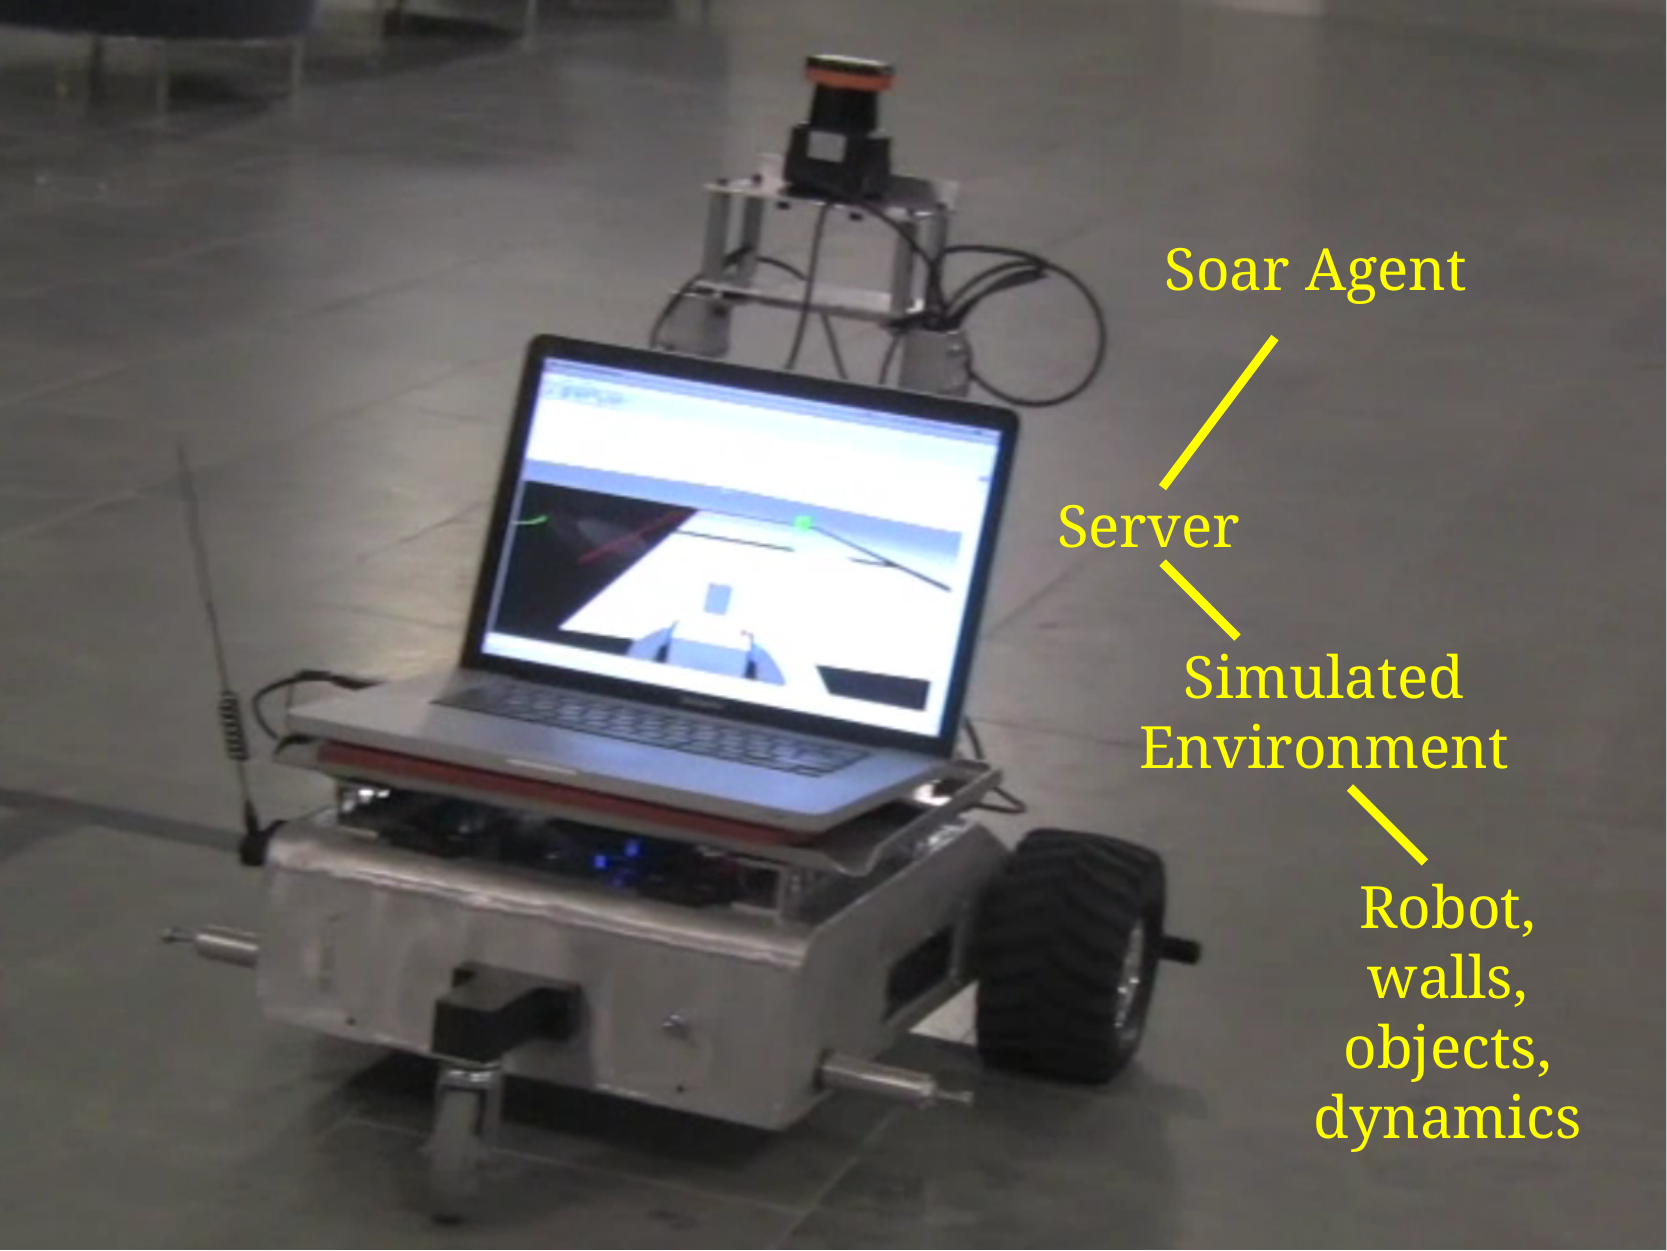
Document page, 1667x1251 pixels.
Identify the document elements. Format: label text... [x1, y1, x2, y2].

text_box Robot, walls, objects, dynamics [1299, 862, 1576, 1158]
text_box Soar Agent [1149, 225, 1463, 310]
picture [0, 0, 1667, 1250]
text_box Server [1042, 481, 1238, 567]
text_box Simulated Environment [1125, 632, 1498, 788]
